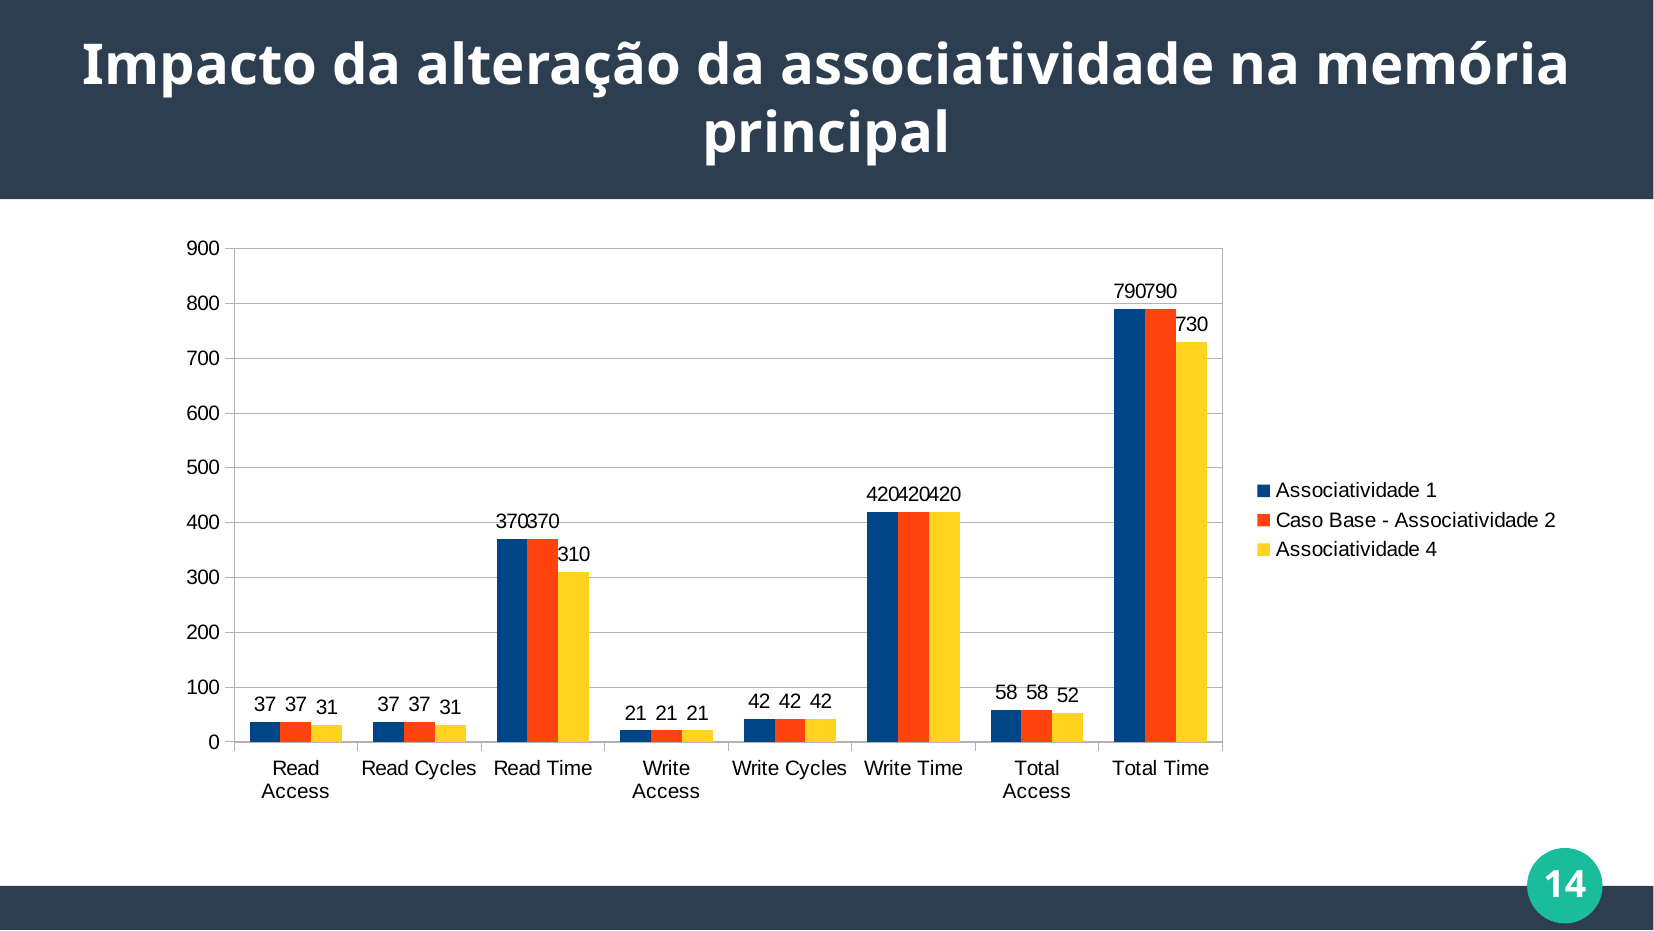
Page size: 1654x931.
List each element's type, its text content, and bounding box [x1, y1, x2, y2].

chart [158, 225, 1575, 816]
title Impacto da alteração da associatividade na memória principal [59, 37, 1595, 155]
